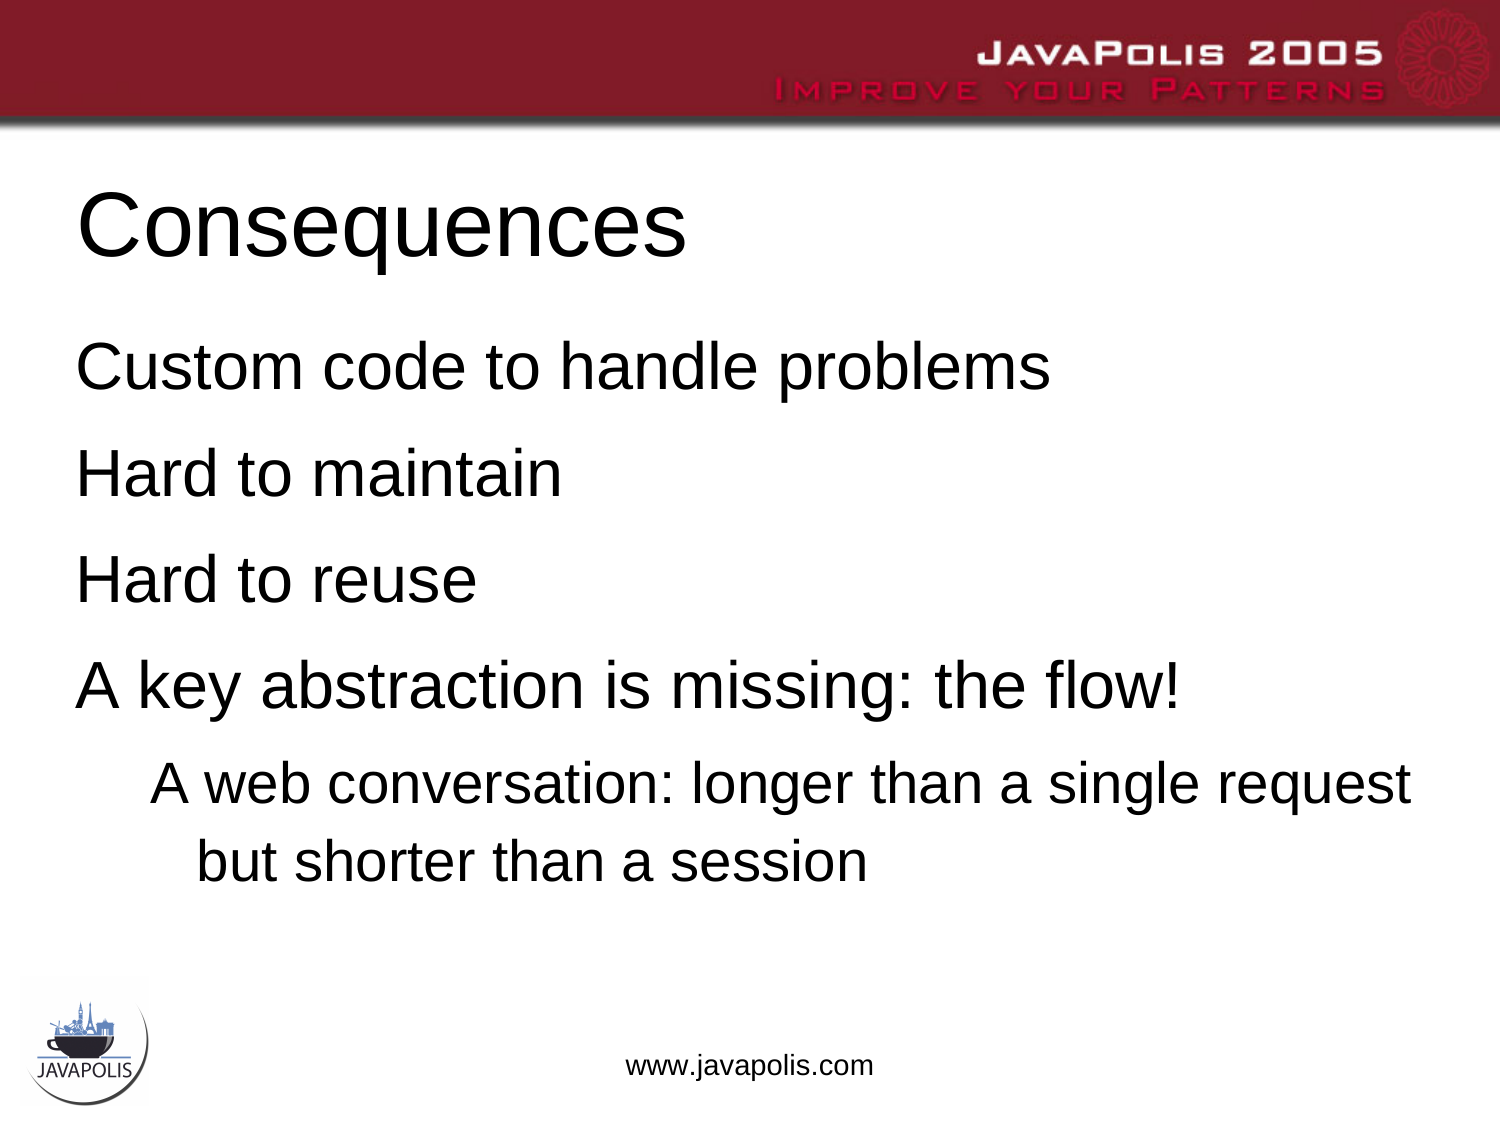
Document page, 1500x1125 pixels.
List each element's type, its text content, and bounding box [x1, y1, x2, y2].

picture [0, 0, 1500, 140]
list Custom code to handle problems Hard to maintain Hard to reuse A key abstraction is missing: the flow! A web conversation: longer than a single request but shorter than a session [75, 314, 1426, 1012]
picture [20, 976, 149, 1106]
title Consequences [76, 148, 1424, 279]
